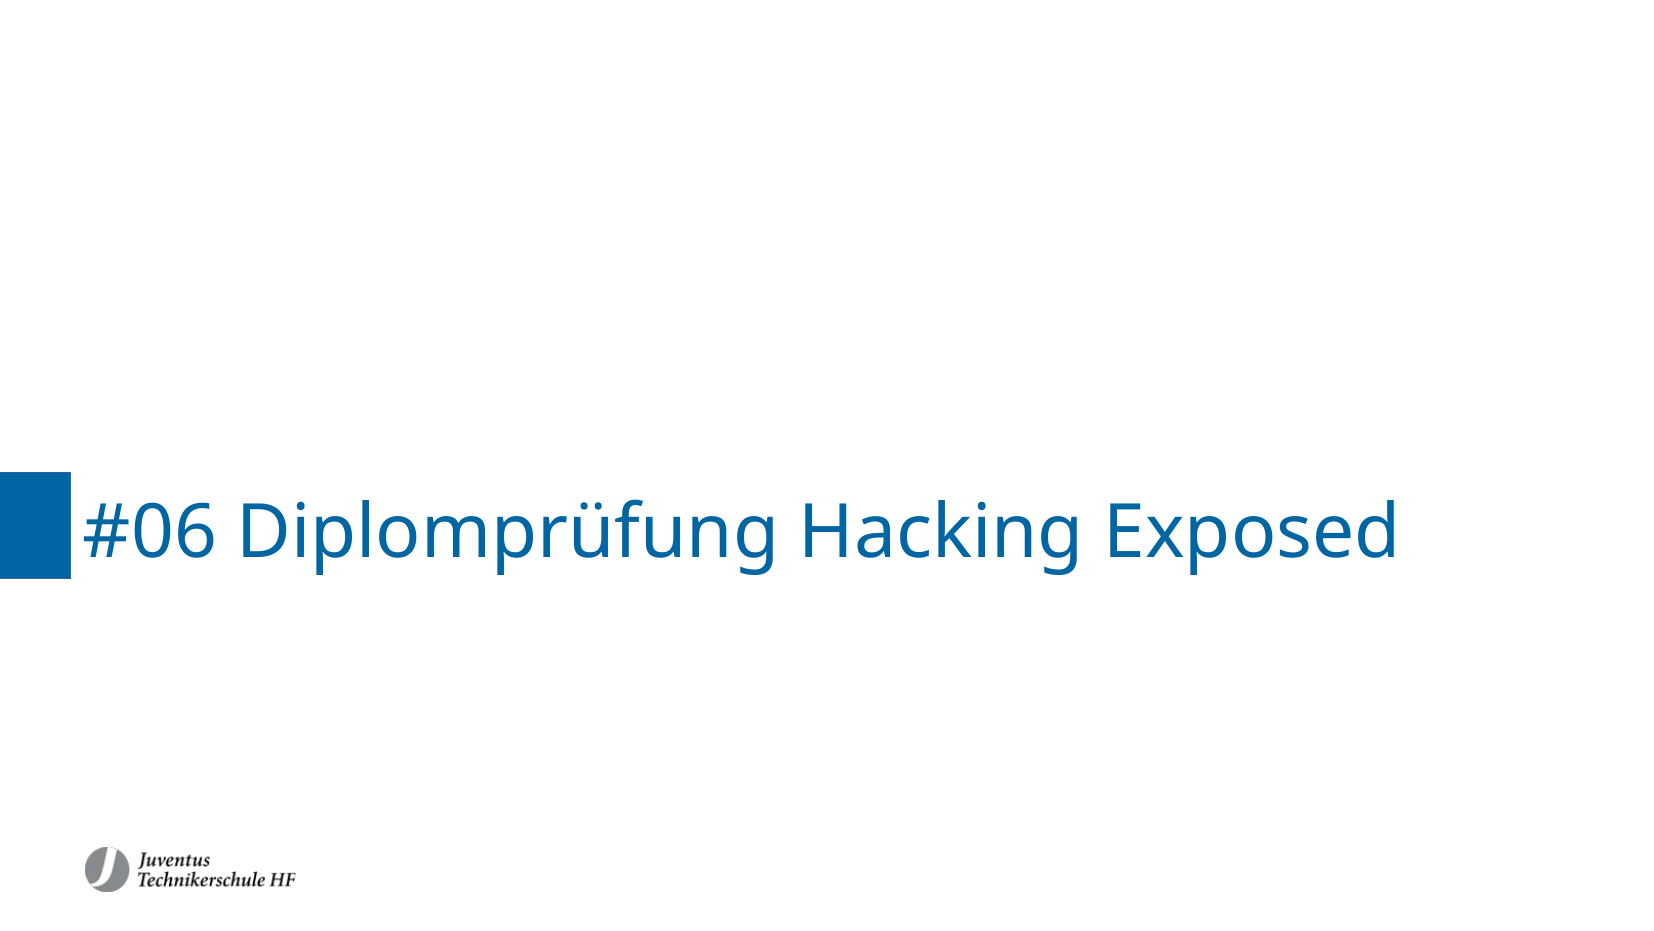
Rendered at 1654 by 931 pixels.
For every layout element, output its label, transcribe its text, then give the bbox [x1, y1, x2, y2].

title #06 Diplomprüfung Hacking Exposed [82, 450, 1571, 606]
picture [85, 847, 296, 892]
